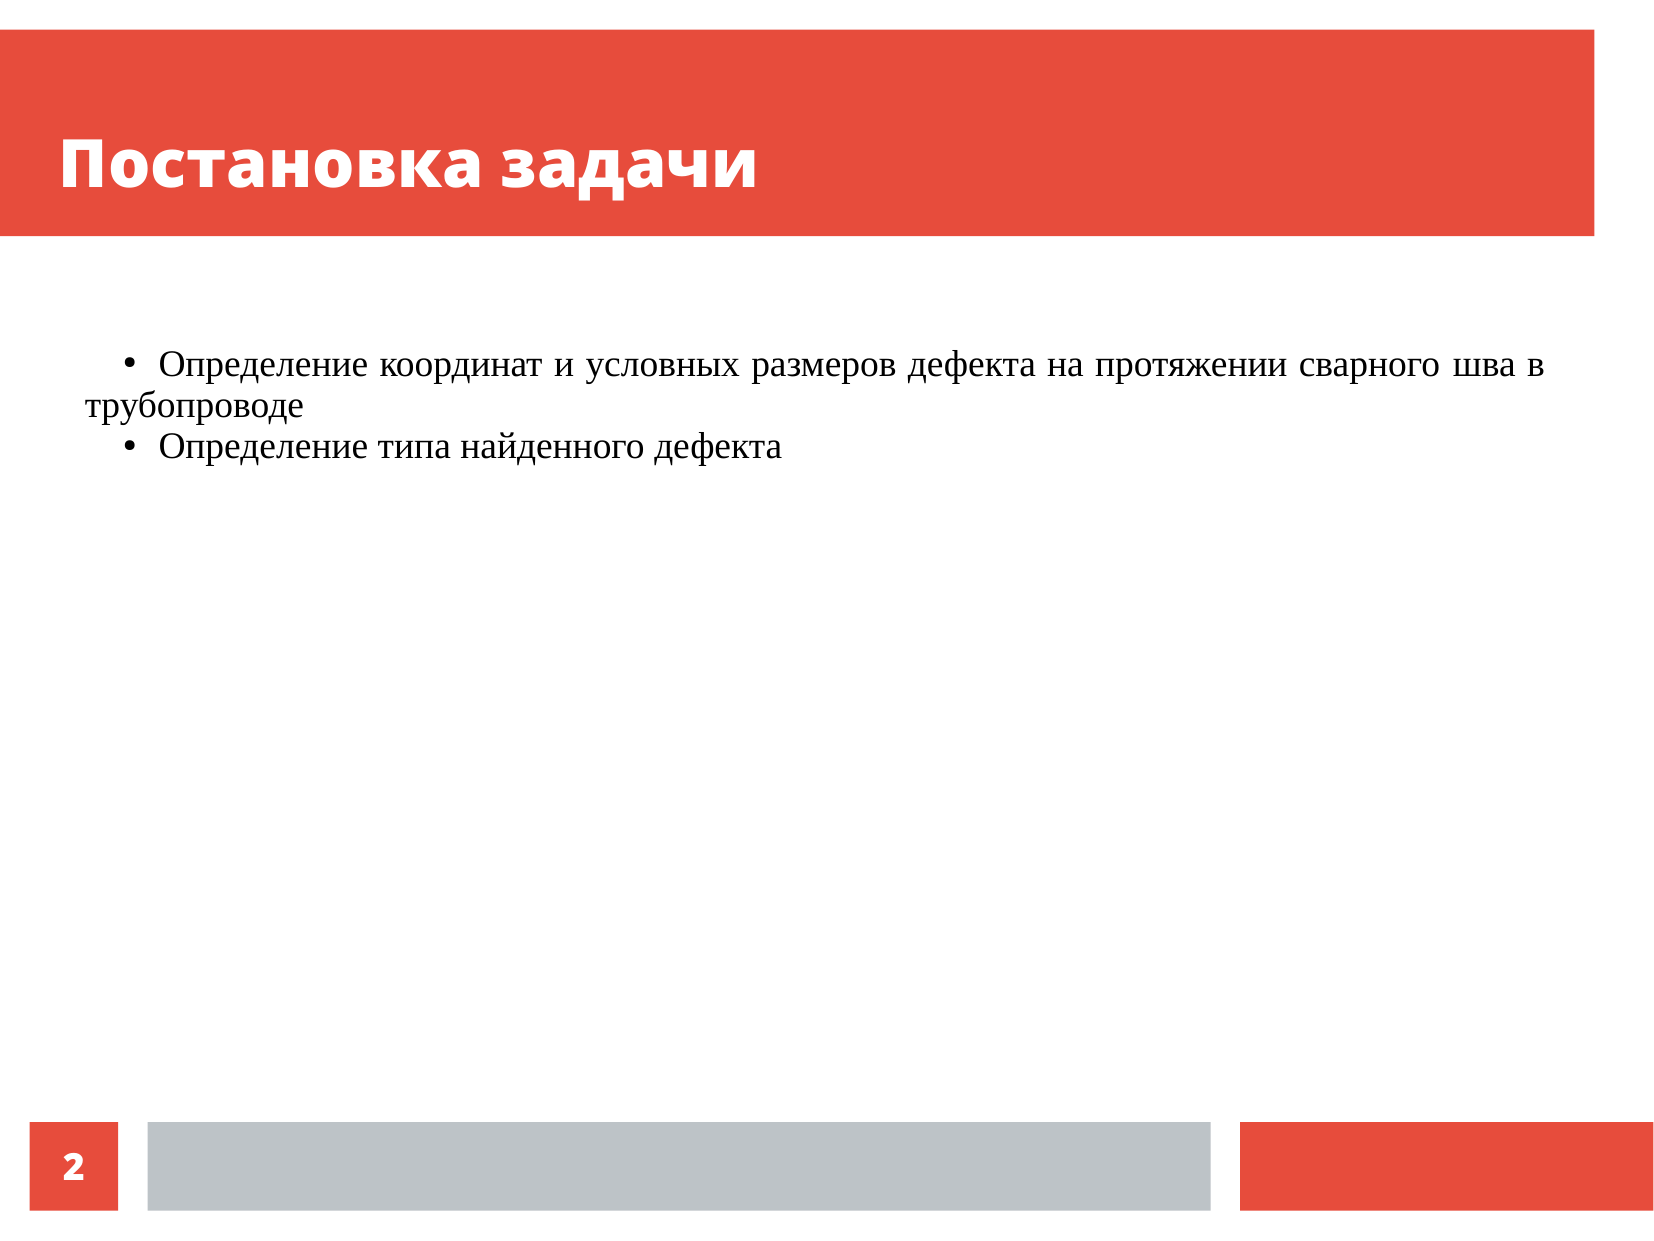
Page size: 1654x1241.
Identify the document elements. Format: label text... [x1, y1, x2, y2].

list Определение координат и условных размеров дефекта на протяжении сварного шва в трубопроводе Определение типа найденного дефекта [47, 342, 1554, 1111]
title Постановка задачи [59, 59, 1595, 207]
